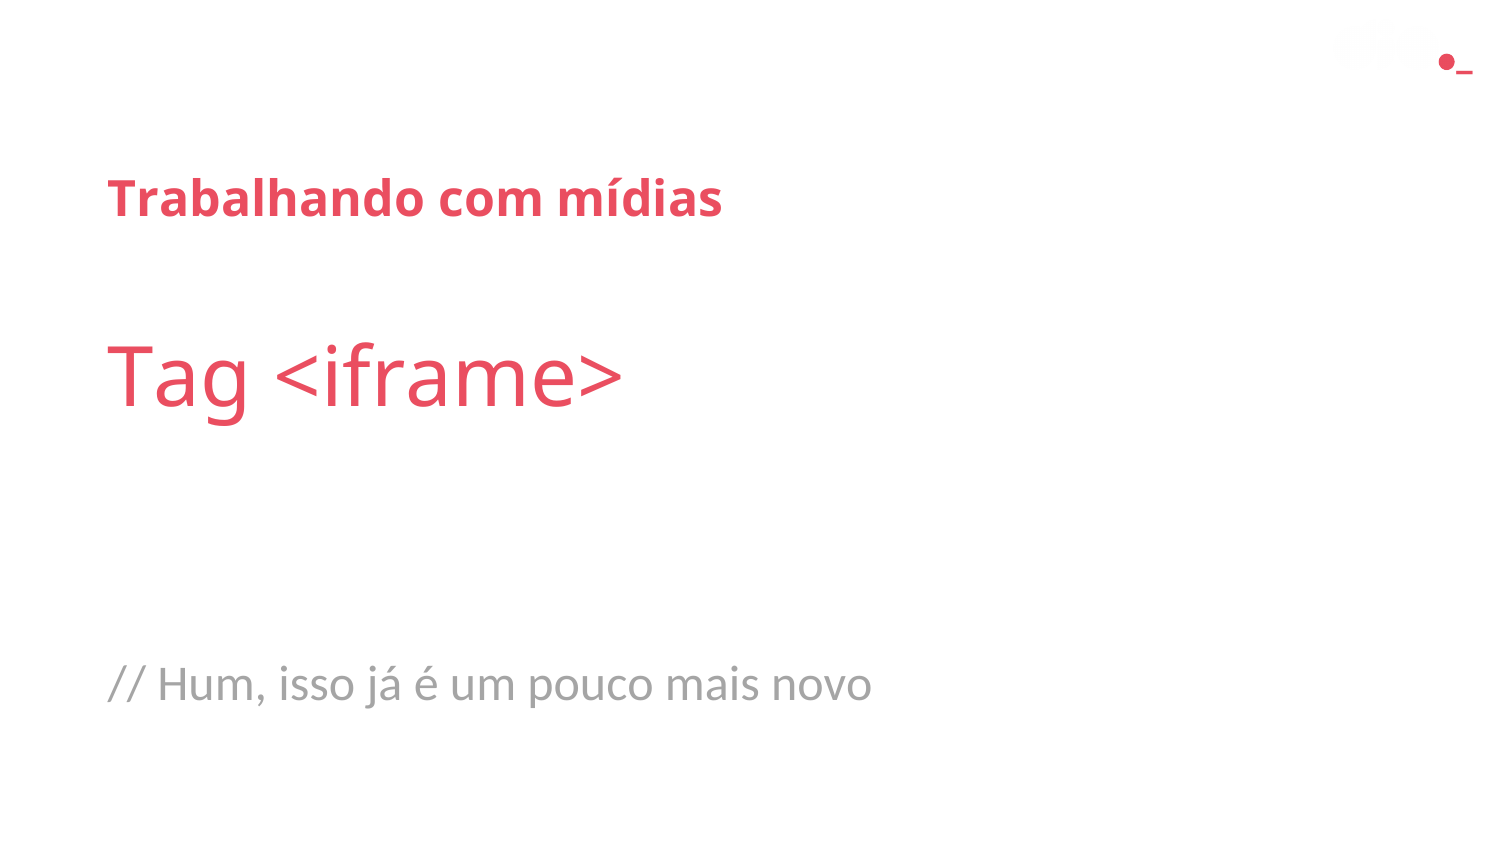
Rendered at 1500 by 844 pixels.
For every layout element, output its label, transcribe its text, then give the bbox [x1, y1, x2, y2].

text_box Trabalhando com mídias [92, 142, 1309, 223]
text_box // Hum, isso já é um pouco mais novo [92, 635, 1309, 701]
text_box Tag <iframe> [92, 292, 1309, 558]
picture [1333, 19, 1473, 75]
